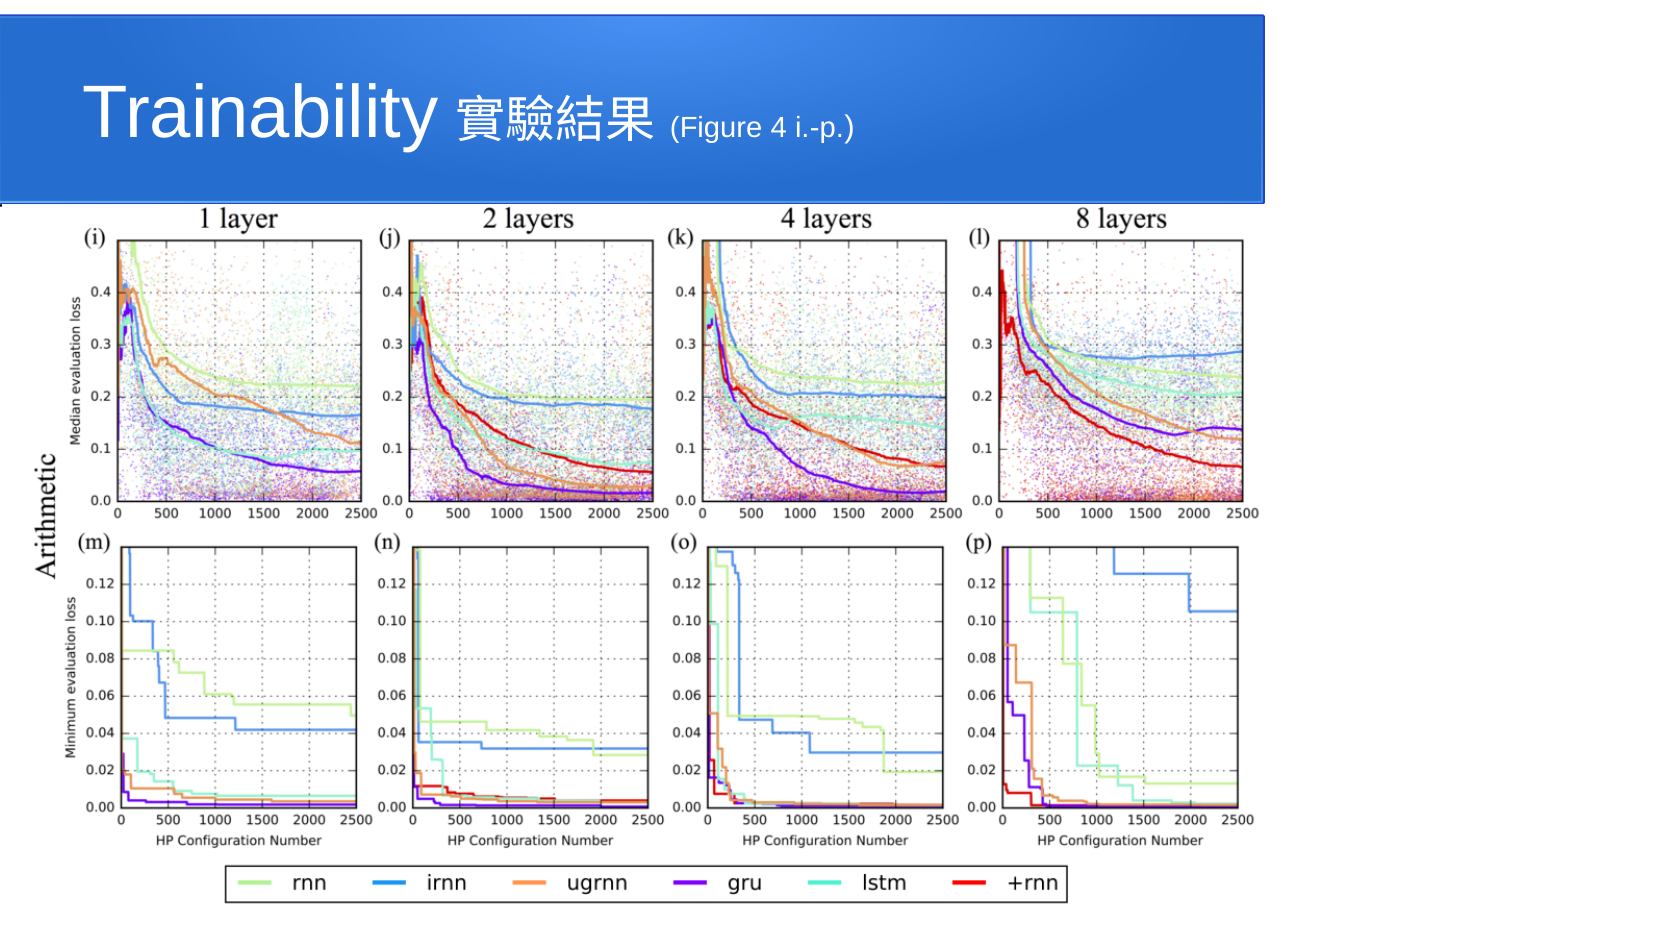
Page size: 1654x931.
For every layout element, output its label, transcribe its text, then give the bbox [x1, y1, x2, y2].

picture [2, 204, 1270, 921]
title Trainability實驗結果(Figure 4 i.-p.) [82, 35, 1235, 189]
